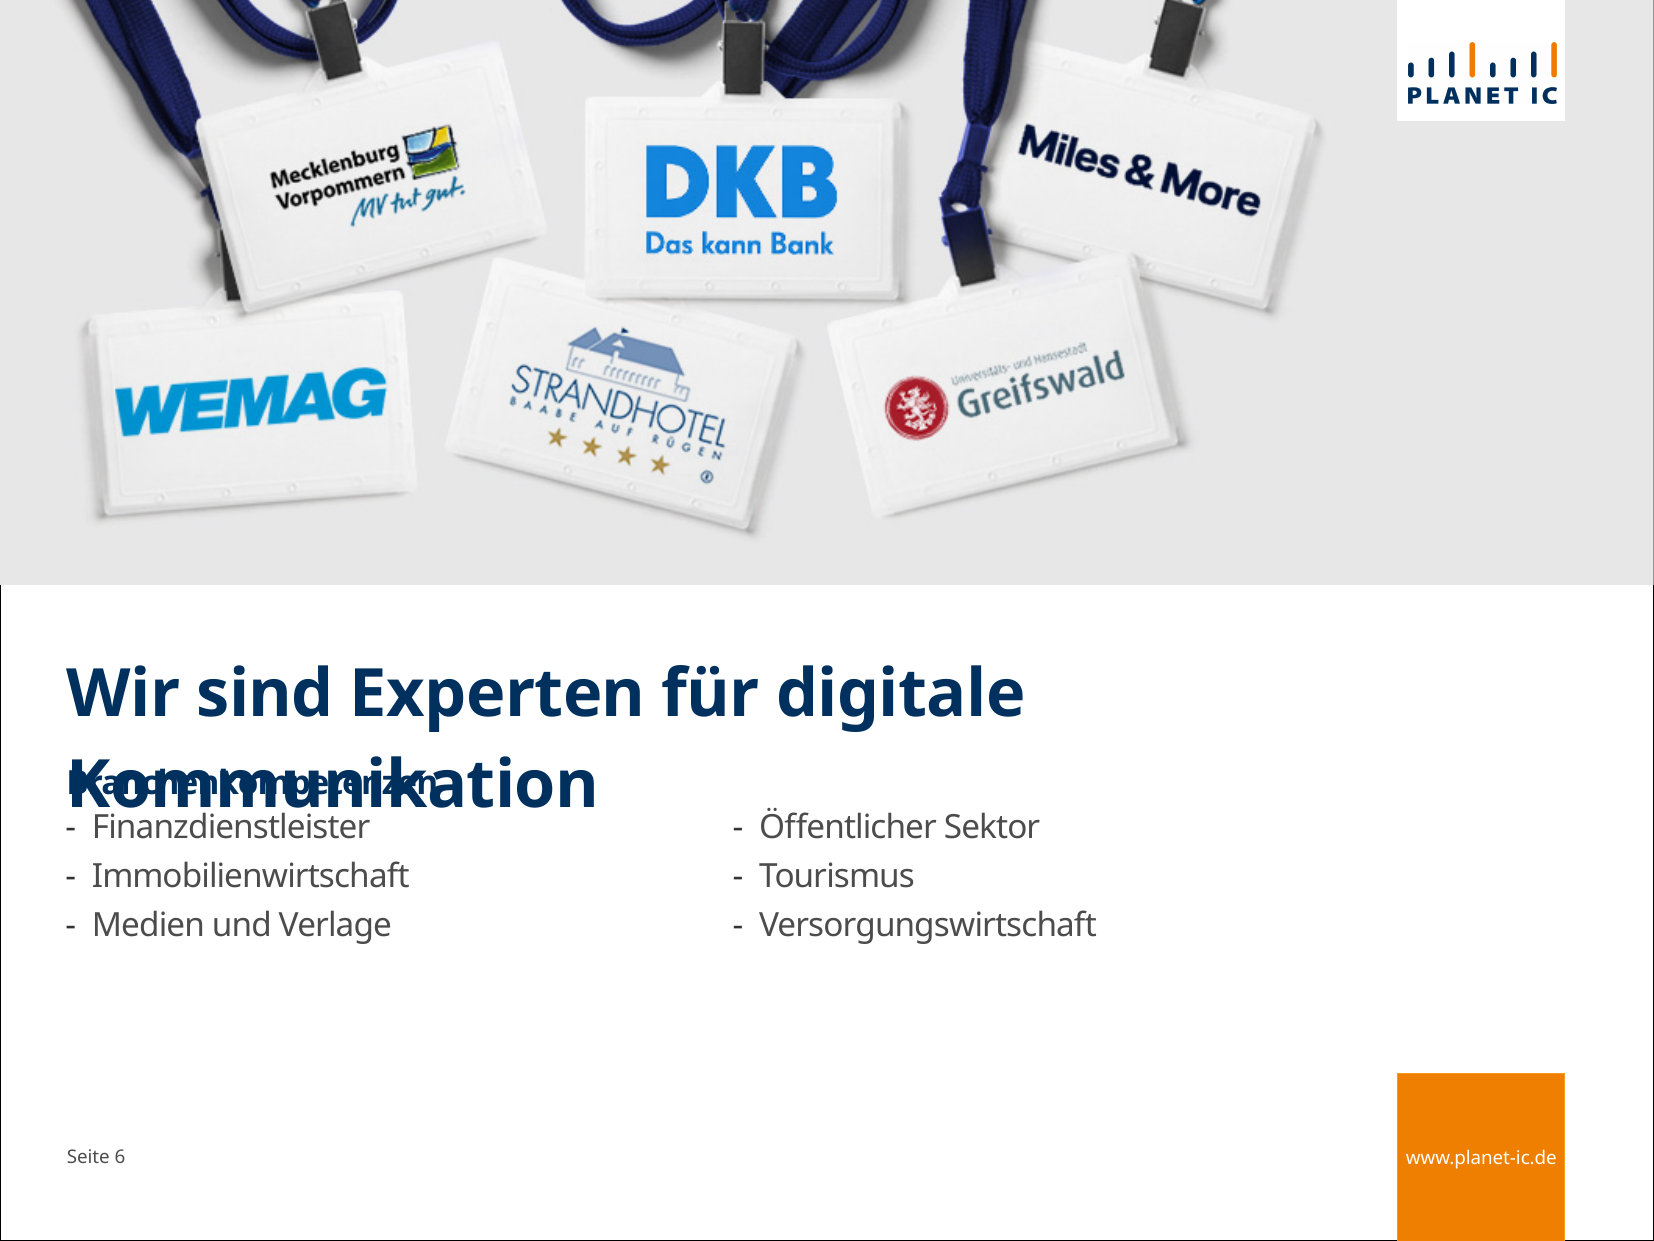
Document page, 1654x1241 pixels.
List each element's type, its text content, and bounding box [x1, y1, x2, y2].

picture [1408, 42, 1557, 104]
text_box Finanzdienstleister Immobilienwirtschaft Medien und Verlage [65, 799, 672, 1038]
picture [0, 0, 1654, 585]
text_box Branchenkompetenzen [66, 754, 669, 799]
text_box Öffentlicher Sektor Tourismus Versorgungswirtschaft [732, 799, 1339, 1038]
